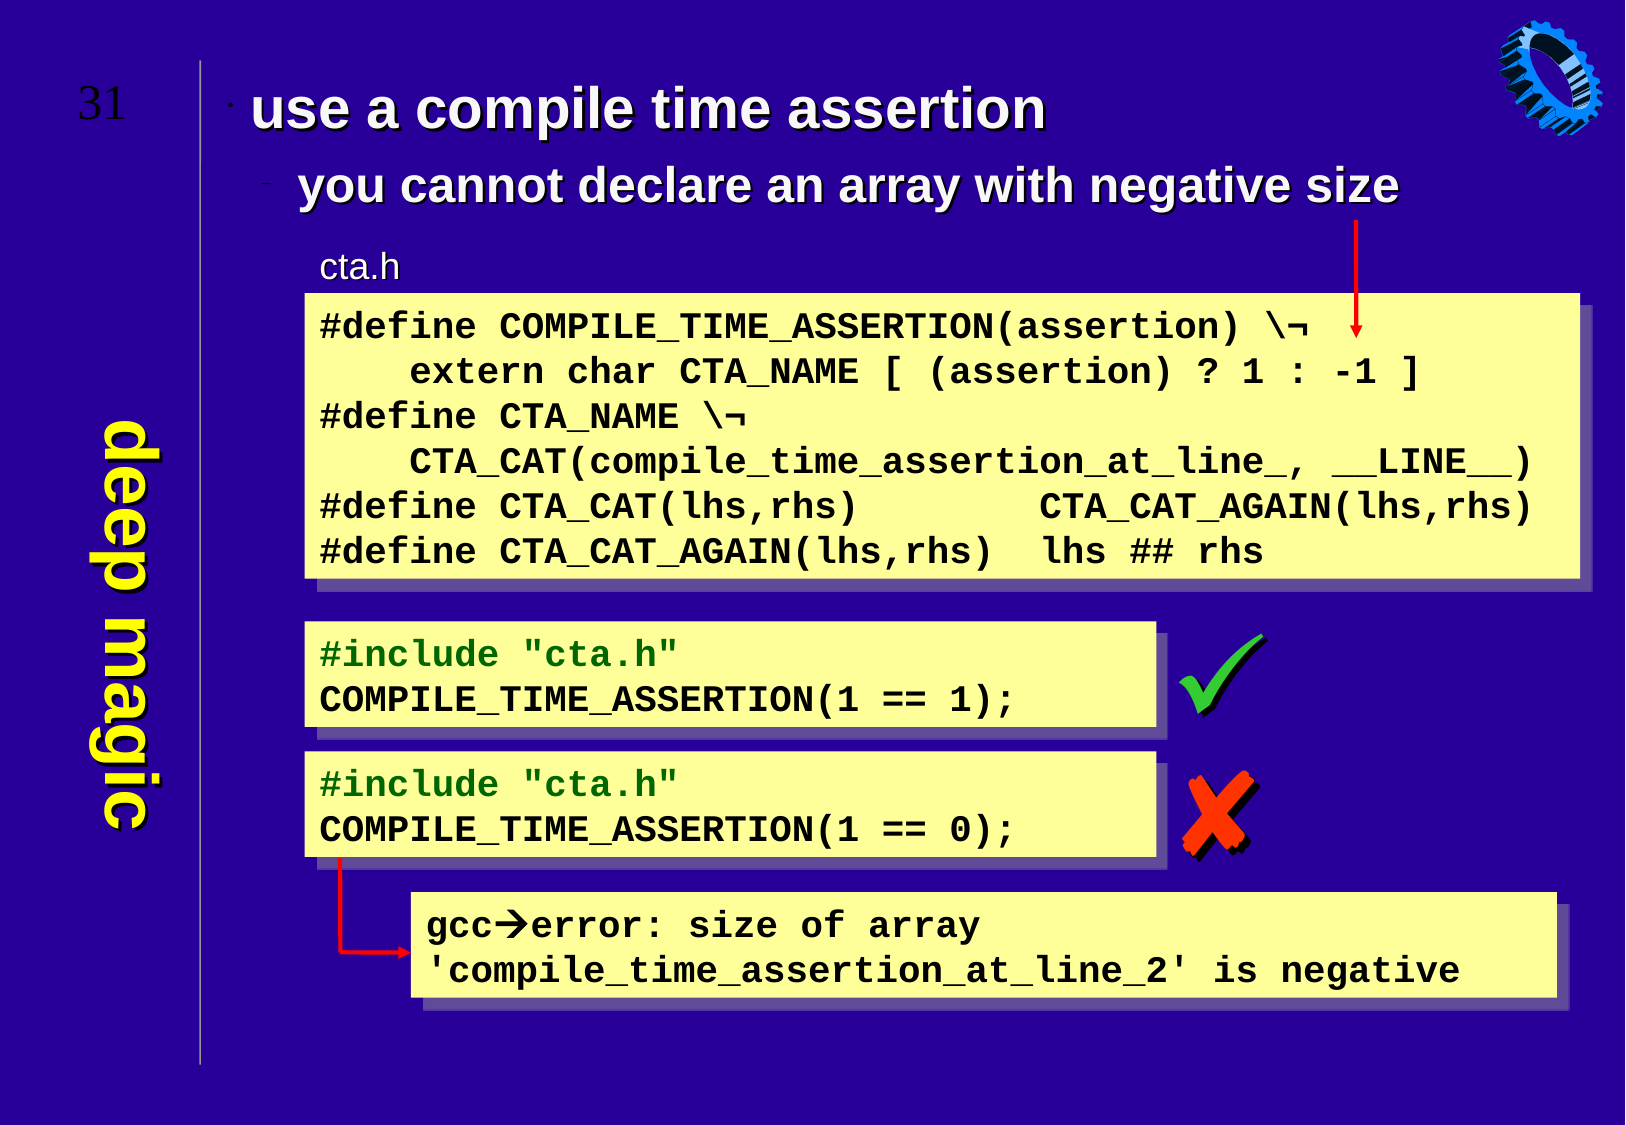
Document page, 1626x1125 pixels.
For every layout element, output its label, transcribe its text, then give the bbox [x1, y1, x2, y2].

text_box #define COMPILE_TIME_ASSERTION(assertion) \¬ extern char CTA_NAME [ (assertion) ? 1 : -1 ] #define CTA_NAME \¬ CTA_CAT(compile_time_assertion_at_line_, __LINE__) #define CTA_CAT(lhs,rhs) CTA_CAT_AGAIN(lhs,rhs) #define CTA_CAT_AGAIN(lhs,rhs) lhs ## rhs [304, 293, 1581, 579]
text_box gccerror: size of array 'compile_time_assertion_at_line_2' is negative [410, 892, 1557, 998]
title deep magic [50, 187, 188, 1063]
text_box #include "cta.h" COMPILE_TIME_ASSERTION(1 == 0); [304, 751, 1154, 857]
list use a compile time assertion you cannot declare an array with negative size [212, 62, 1581, 1063]
text_box #include "cta.h" COMPILE_TIME_ASSERTION(1 == 1); [304, 621, 1154, 727]
picture [1497, 19, 1604, 138]
text_box cta.h [304, 234, 718, 295]
text_box  [1154, 597, 1345, 763]
text_box  [1154, 763, 1297, 892]
